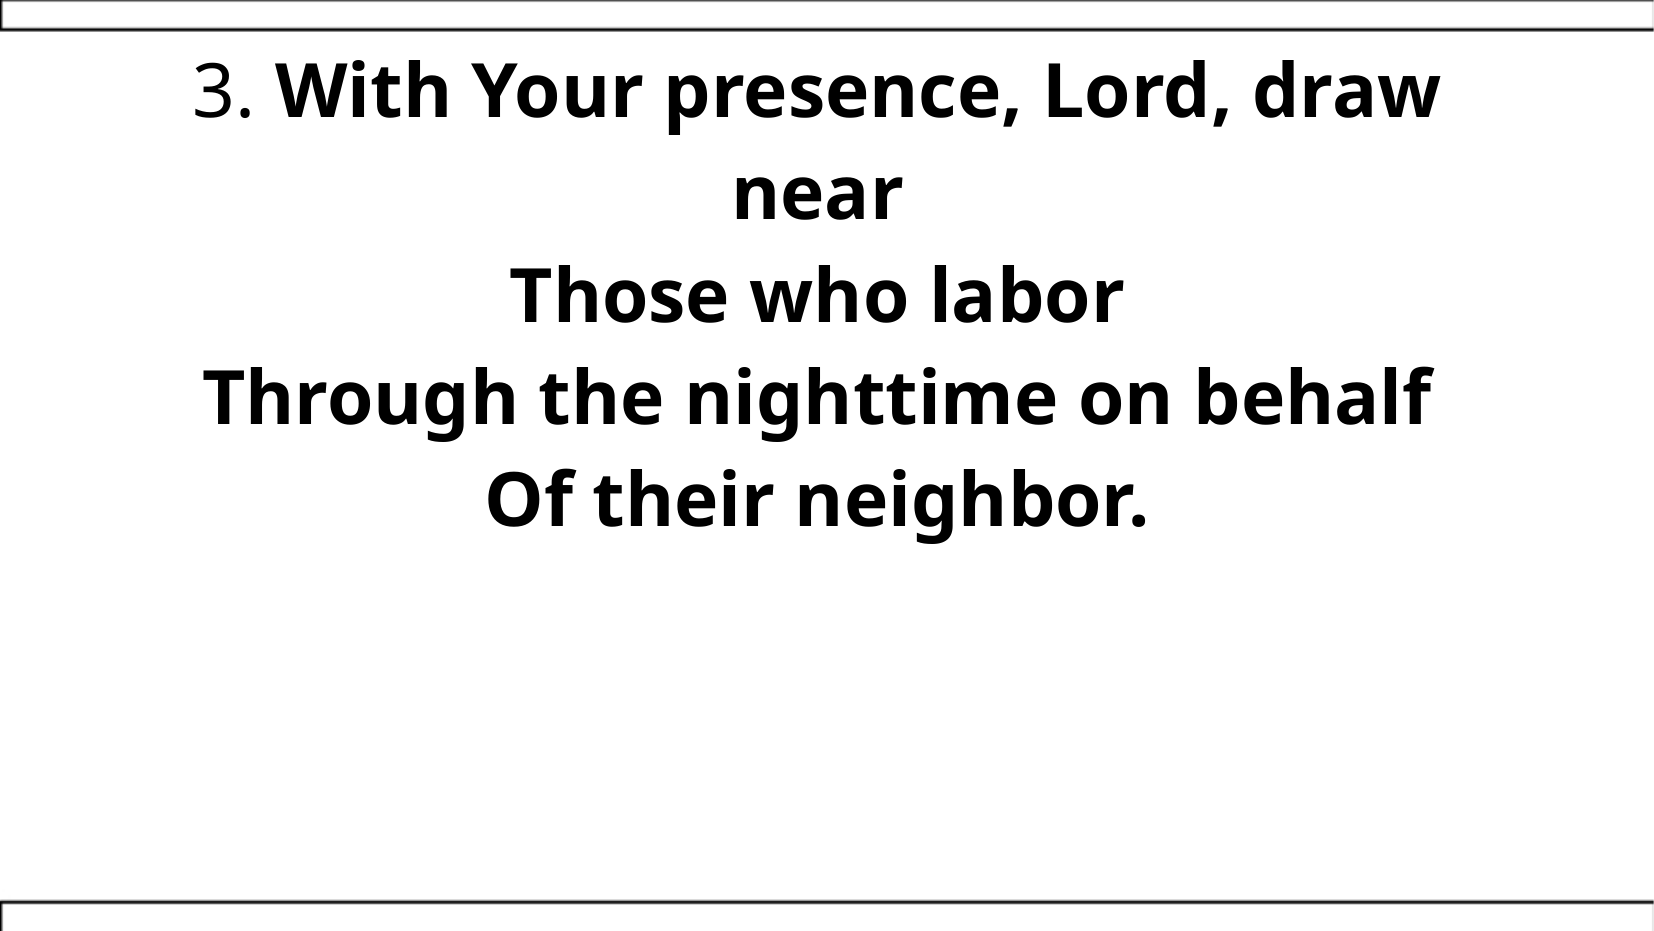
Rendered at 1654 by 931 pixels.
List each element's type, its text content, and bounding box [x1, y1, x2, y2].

text_box 3. With Your presence, Lord, draw near Those who labor Through the nighttime on behalf Of their neighbor. [90, 30, 1546, 445]
picture [0, 0, 1654, 931]
